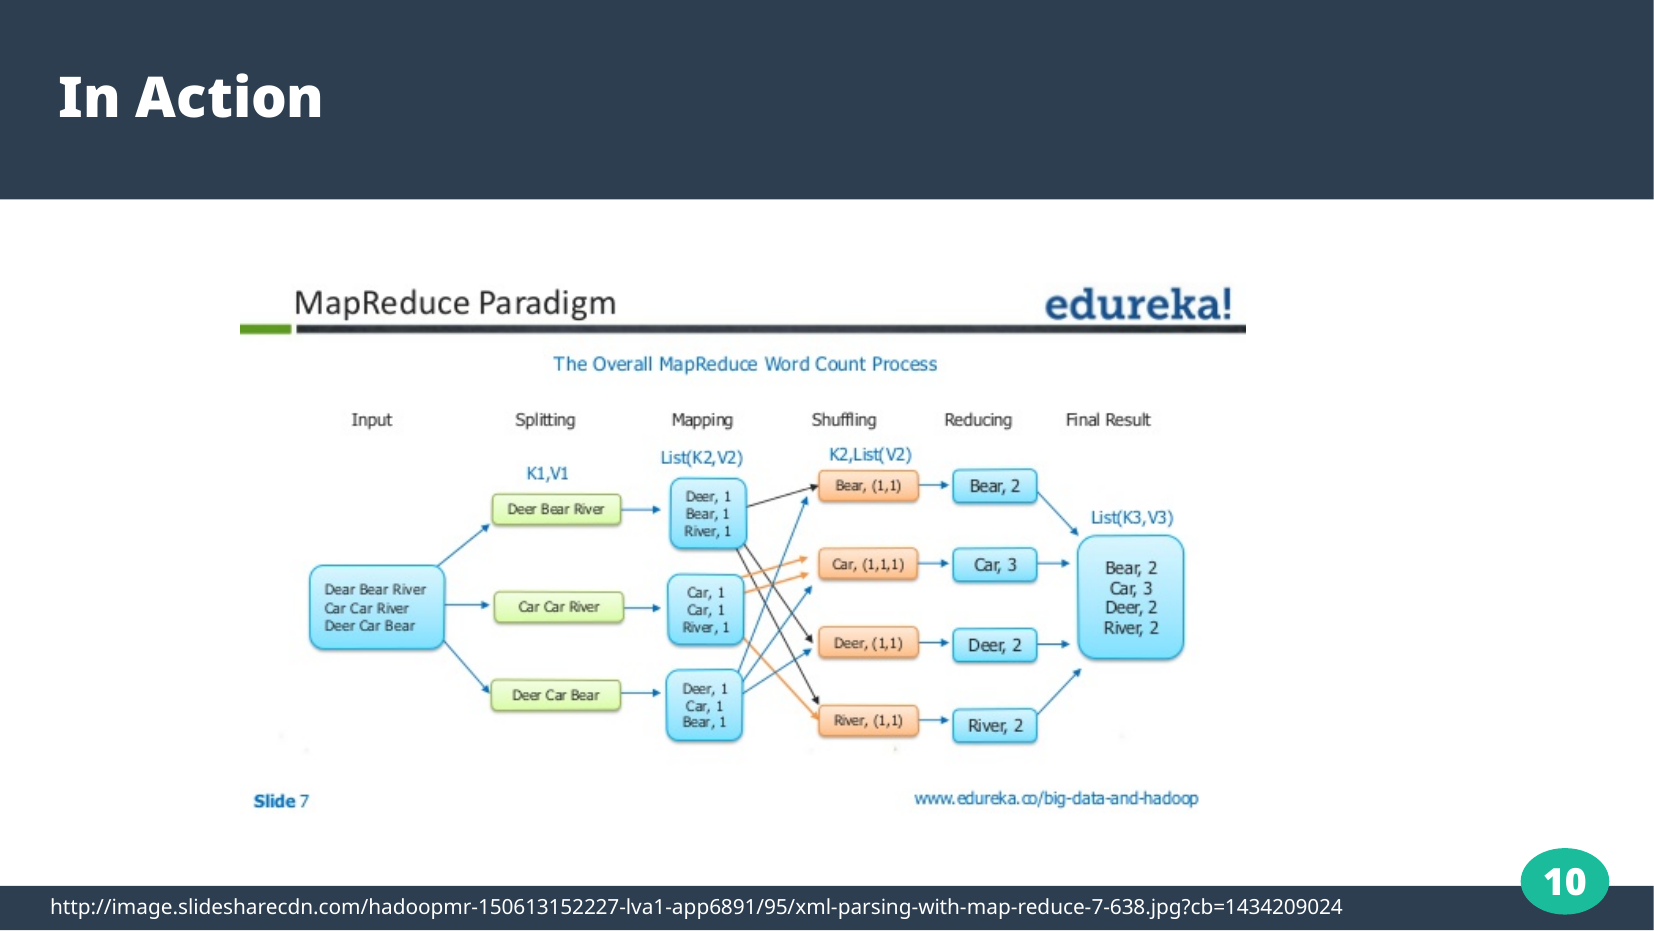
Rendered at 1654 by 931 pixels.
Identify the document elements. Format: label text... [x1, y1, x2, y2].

picture [240, 259, 1246, 826]
text_box http://image.slidesharecdn.com/hadoopmr-150613152227-lva1-app6891/95/xml-parsing-with-map-reduce-7-638.jpg?cb=1434209024 [0, 885, 1486, 931]
title In Action [59, 37, 1595, 155]
